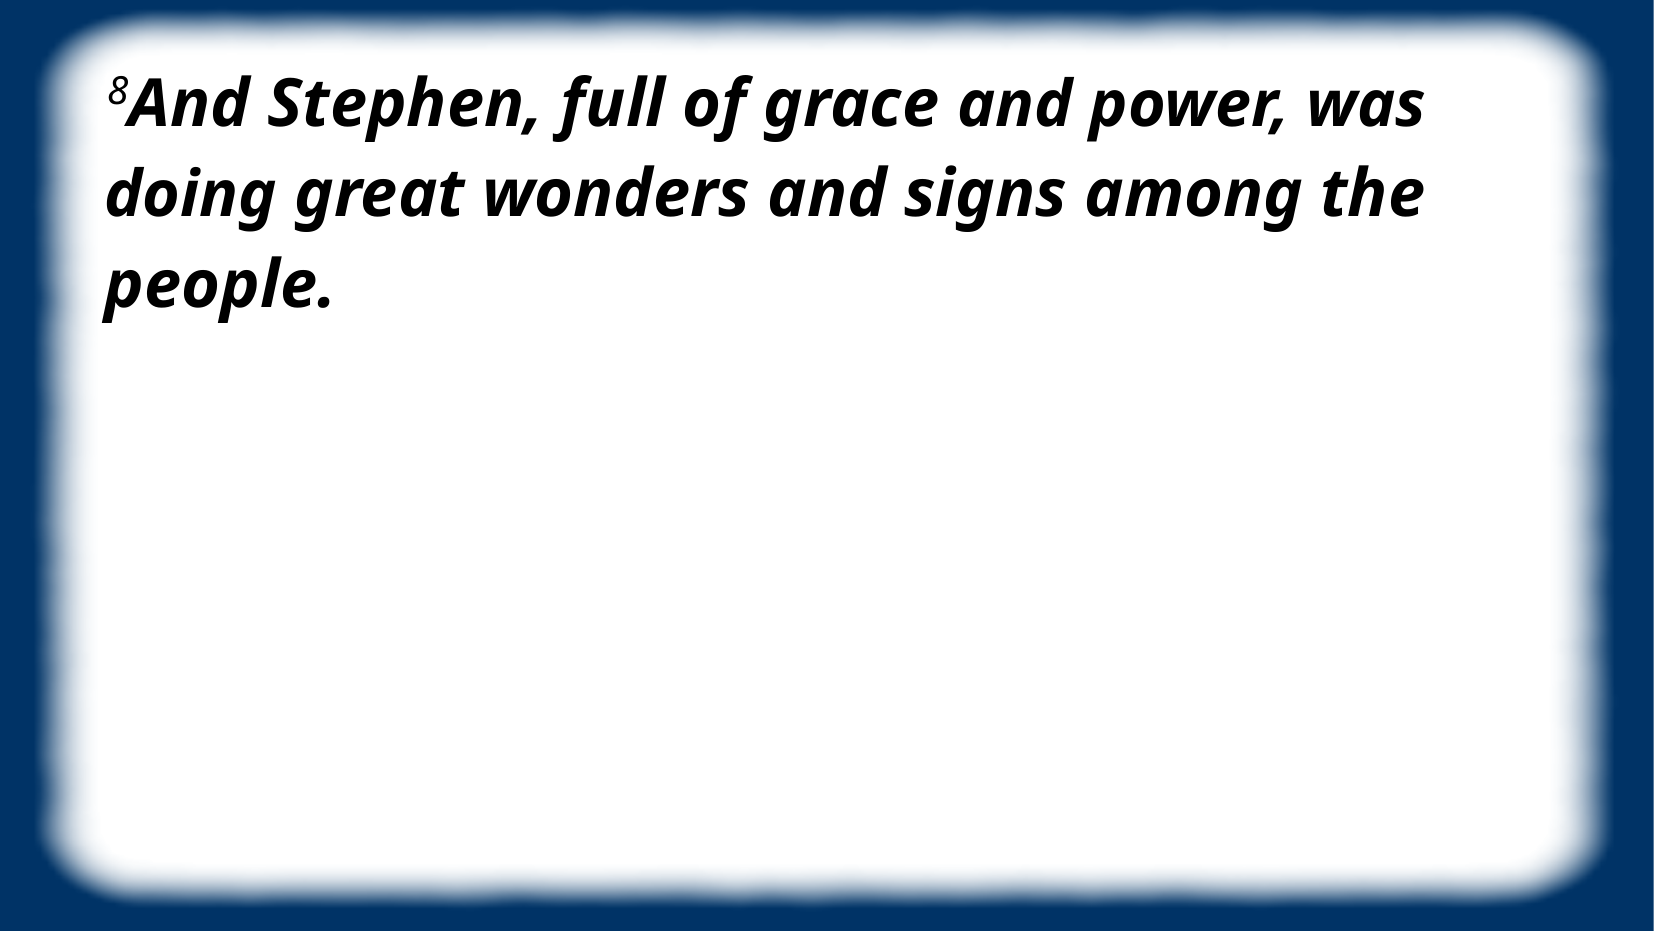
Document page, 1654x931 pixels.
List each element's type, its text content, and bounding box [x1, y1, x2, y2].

picture [0, 0, 1654, 931]
text_box 8And Stephen, full of grace and power, was doing great wonders and signs among the people. [90, 47, 1576, 271]
